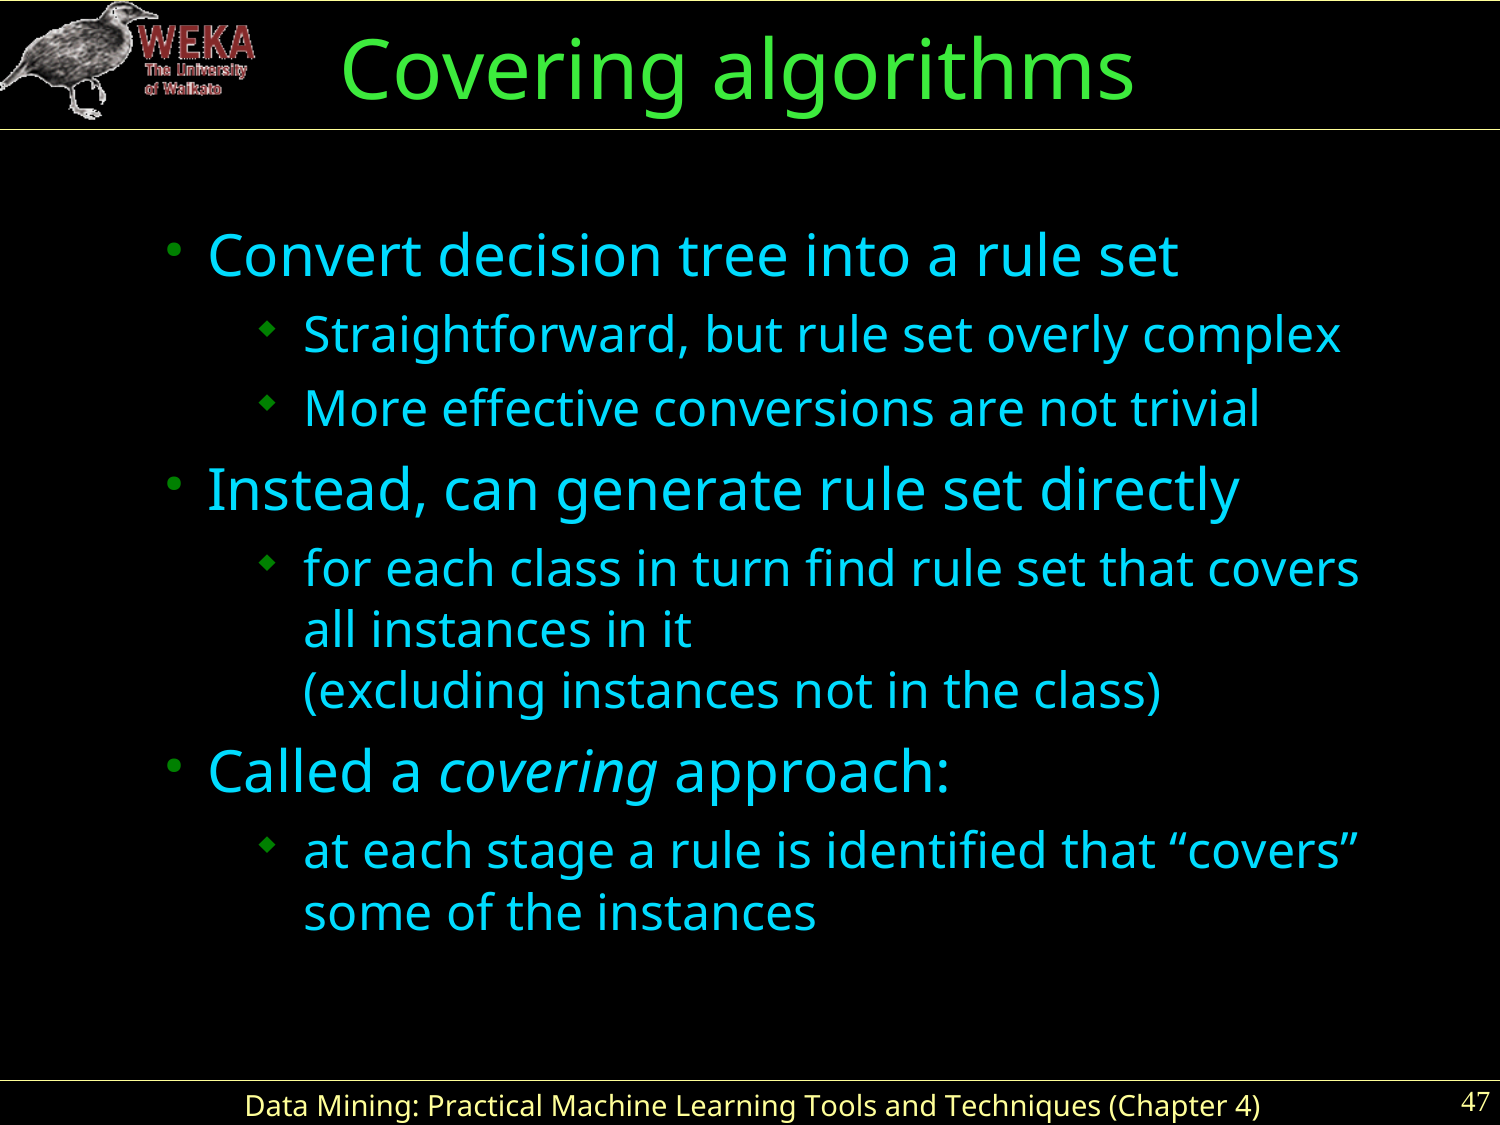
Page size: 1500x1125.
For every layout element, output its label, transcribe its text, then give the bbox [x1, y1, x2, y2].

text_box Convert decision tree into a rule set Straightforward, but rule set overly complex More effective conversions are not trivial Instead, can generate rule set directly for each class in turn find rule set that covers all instances in it (excluding instances not in the class) Called a covering approach: at each stage a rule is identified that “covers” some of the instances [149, 212, 1388, 888]
title Covering algorithms [324, 0, 1500, 148]
picture [0, 1, 266, 129]
